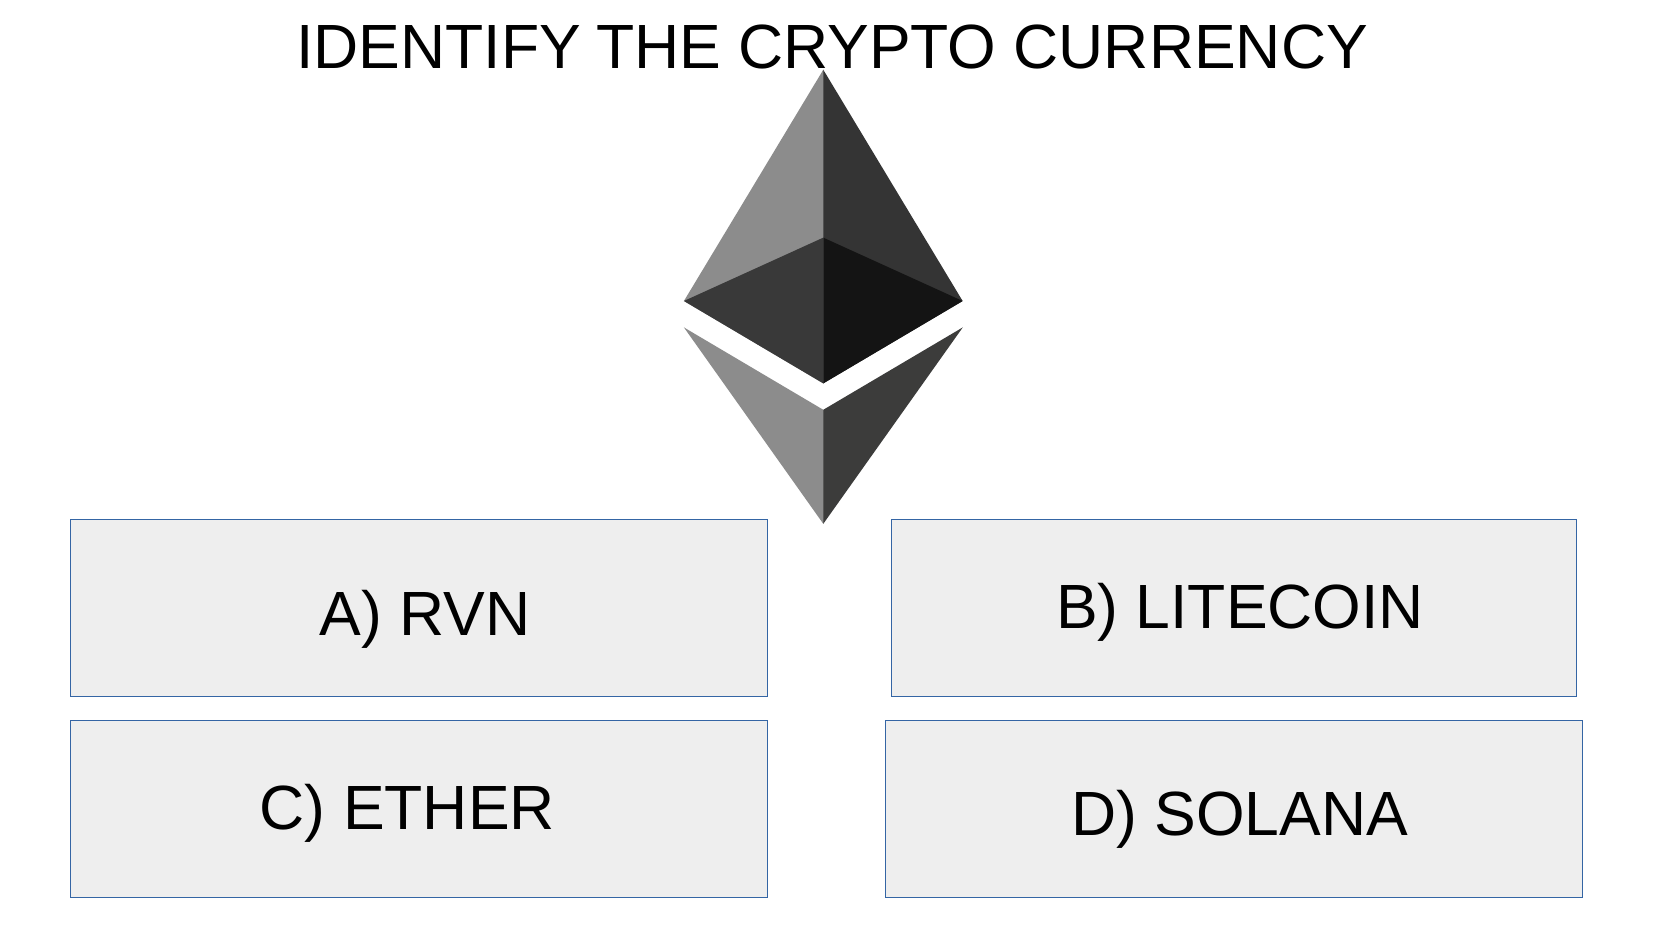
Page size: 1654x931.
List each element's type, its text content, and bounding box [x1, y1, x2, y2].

title IDENTIFY THE CRYPTO CURRENCY [1335, 0, 1577, 125]
title B) LITECOIN [891, 529, 1589, 686]
title A) RVN [0, 535, 1170, 691]
text_box [70, 720, 768, 898]
text_box [891, 686, 1577, 697]
text_box [70, 691, 768, 697]
title IDENTIFY THE CRYPTO CURRENCY [88, 0, 312, 125]
text_box [885, 720, 1583, 898]
text_box [70, 519, 312, 535]
title D) SOLANA [891, 736, 1589, 892]
text_box [1335, 519, 1577, 529]
title C) ETHER [82, 730, 733, 886]
picture [312, 0, 1335, 638]
